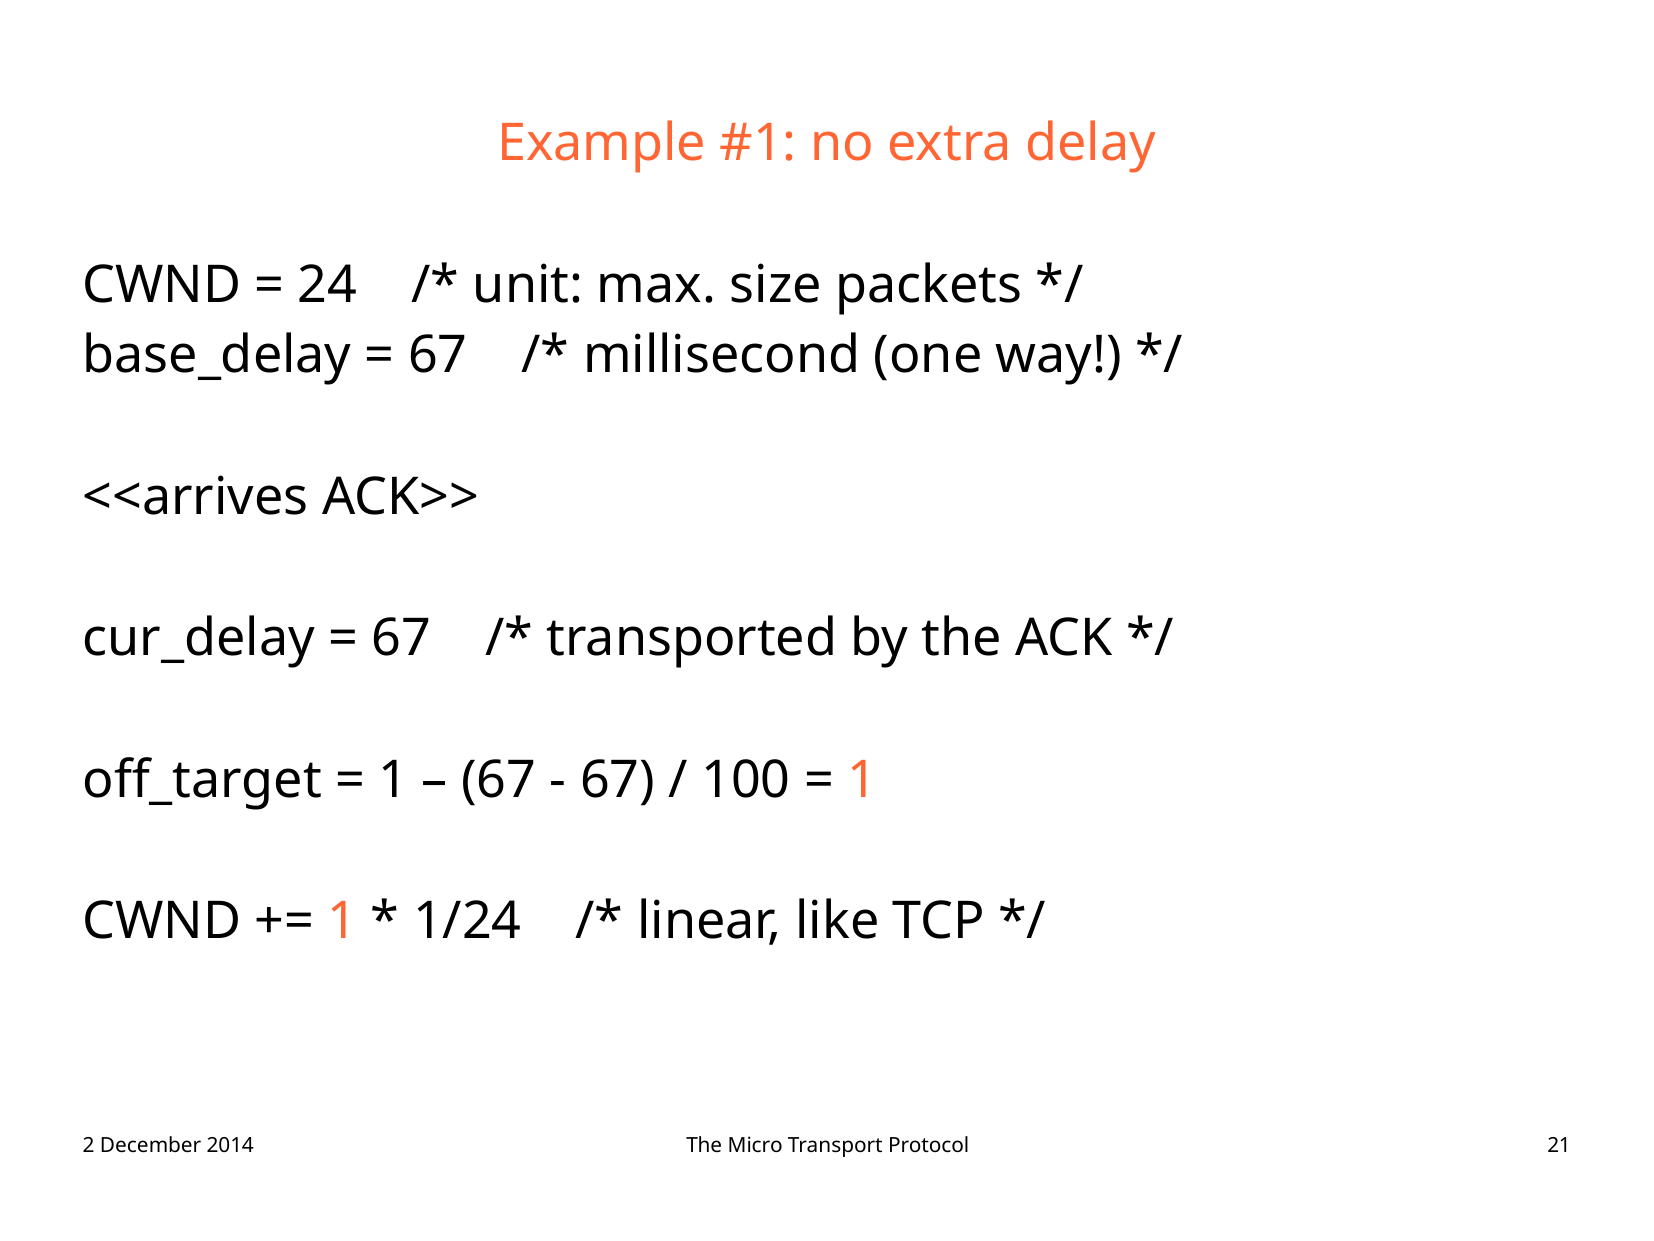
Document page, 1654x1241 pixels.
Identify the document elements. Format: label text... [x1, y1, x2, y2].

subtitle Example #1: no extra delay CWND = 24 /* unit: max. size packets */ base_delay = 67 /* millisecond (one way!) */ <<arrives ACK>> cur_delay = 67 /* transported by the ACK */ off_target = 1 – (67 - 67) / 100 = 1 CWND += 1 * 1/24 /* linear, like TCP */ [82, 49, 1571, 1010]
